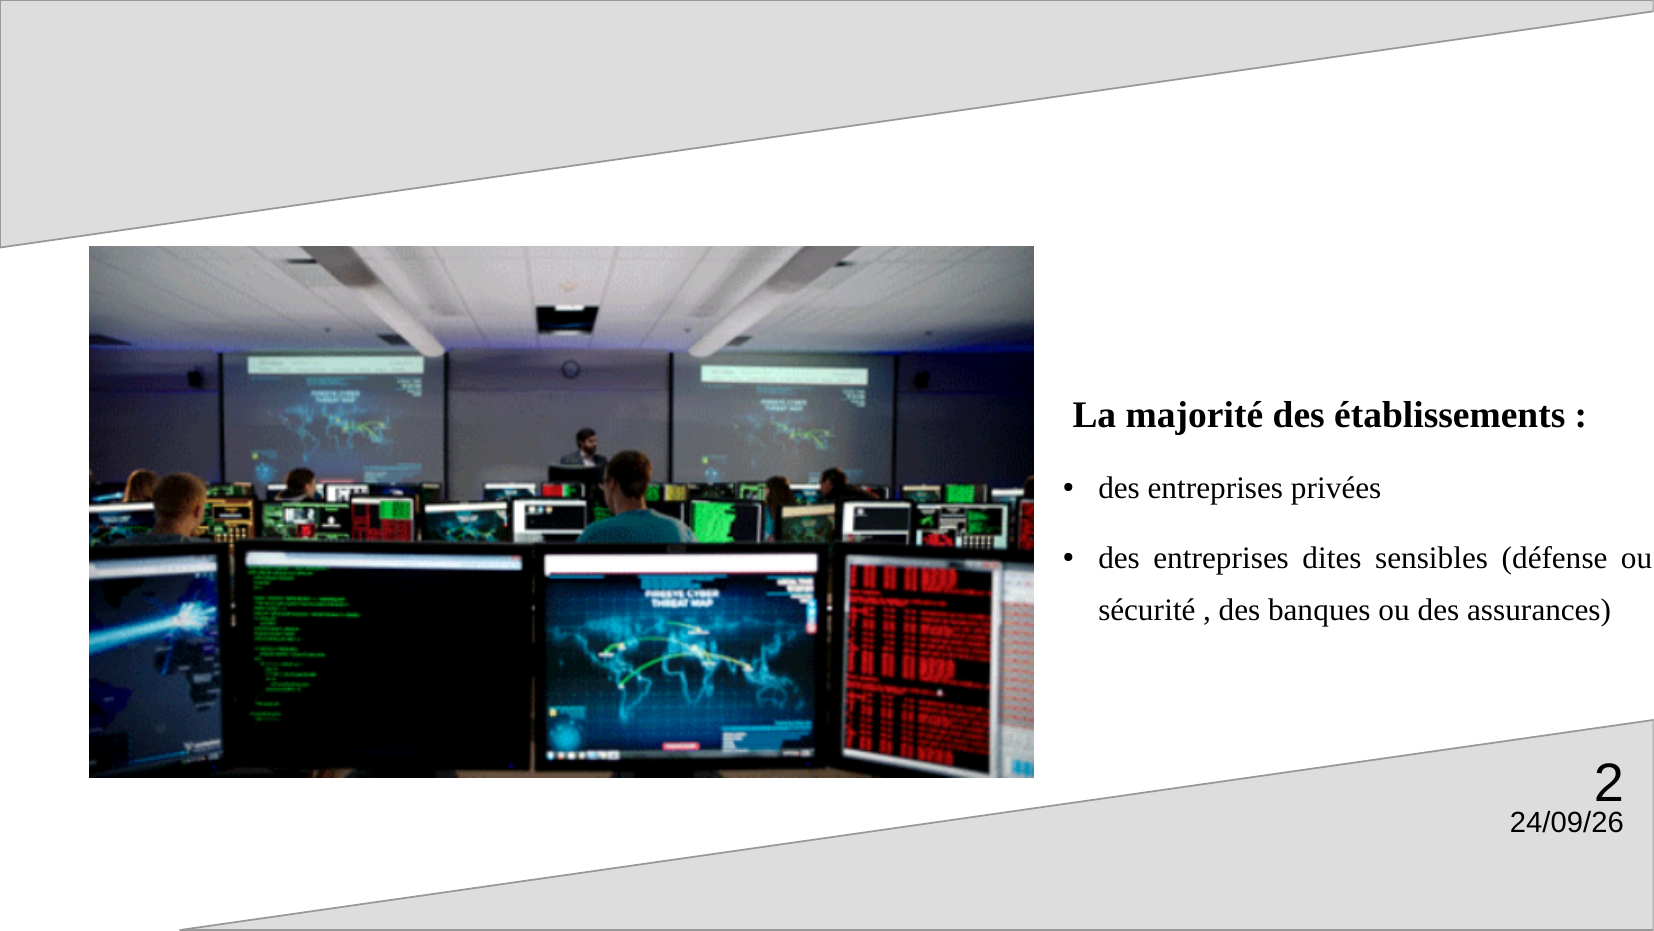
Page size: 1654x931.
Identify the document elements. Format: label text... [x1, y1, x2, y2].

picture [89, 246, 1034, 778]
list La majorité des établissements : des entreprises privées des entreprises dites sensibles (défense ou sécurité , des banques ou des assurances) [1062, 373, 1654, 931]
